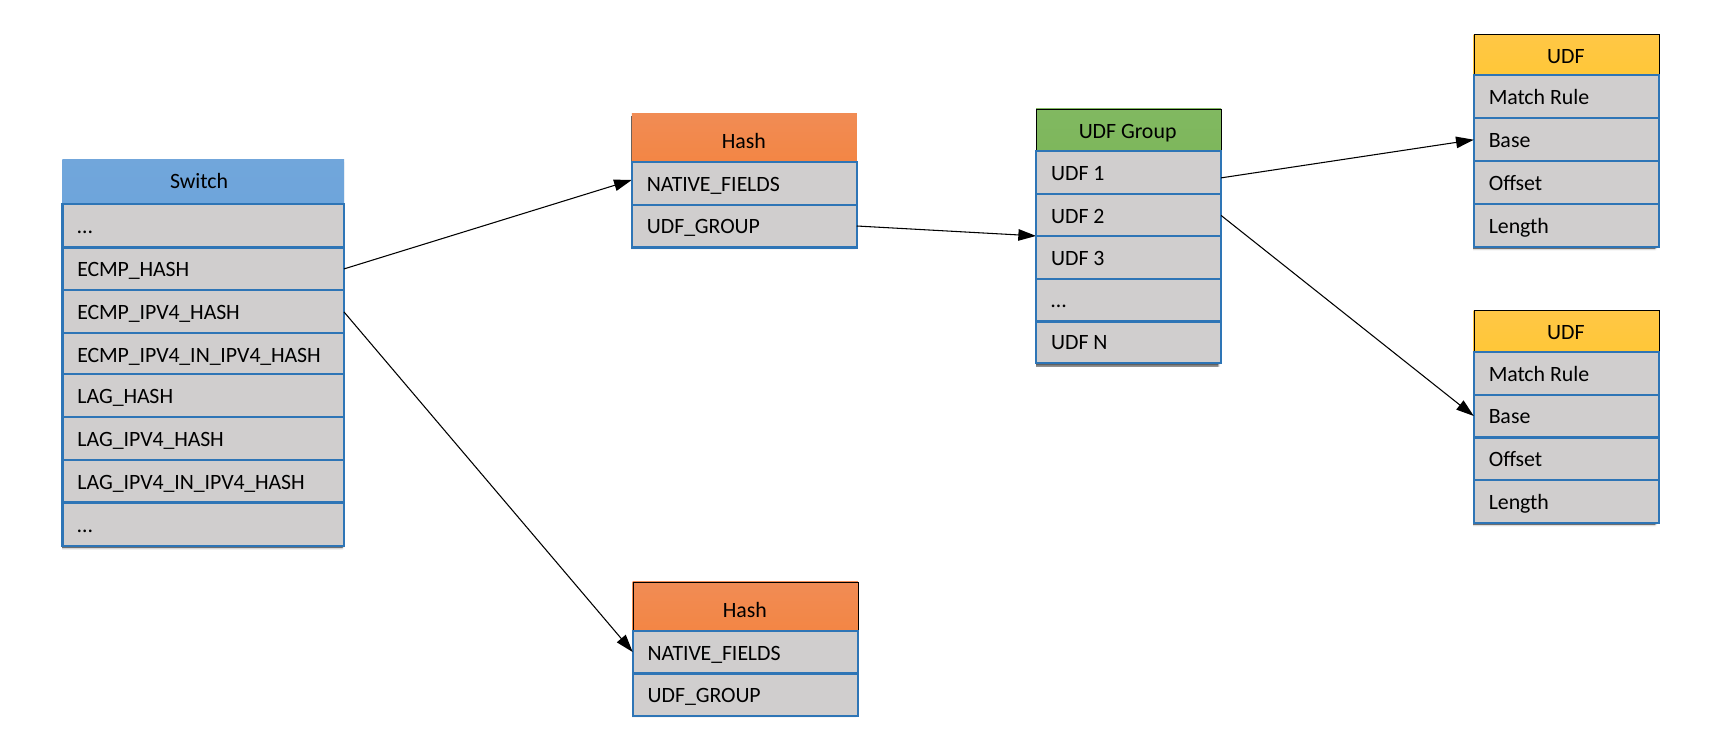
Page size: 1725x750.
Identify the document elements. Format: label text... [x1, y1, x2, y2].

text_box UDF [1532, 309, 1601, 351]
text_box … [1036, 278, 1222, 322]
text_box Offset [1473, 439, 1659, 479]
text_box Hash [707, 588, 783, 630]
text_box ECMP_IPV4_IN_IPV4_HASH [62, 333, 344, 373]
text_box ECMP_IPV4_HASH [62, 290, 344, 332]
text_box [1474, 310, 1532, 351]
text_box UDF 3 [1036, 236, 1222, 278]
text_box LAG_HASH [62, 374, 344, 416]
text_box Length [1473, 203, 1659, 247]
text_box UDF_GROUP [632, 673, 858, 717]
text_box Switch [155, 159, 245, 202]
text_box [632, 113, 857, 161]
text_box UDF 1 [1036, 151, 1222, 193]
text_box Length [1473, 480, 1659, 524]
text_box Base [1473, 118, 1659, 162]
text_box Match Rule [1473, 75, 1659, 117]
text_box UDF 2 [1036, 193, 1222, 235]
text_box Match Rule [1473, 351, 1659, 394]
text_box ECMP_HASH [62, 248, 344, 289]
text_box Base [1473, 394, 1659, 438]
text_box Offset [1473, 162, 1659, 203]
text_box … [62, 204, 344, 248]
text_box LAG_IPV4_IN_IPV4_HASH [62, 460, 344, 502]
text_box [1474, 34, 1532, 74]
text_box LAG_IPV4_HASH [62, 417, 344, 459]
text_box NATIVE_FIELDS [631, 161, 857, 204]
text_box UDF Group [1063, 108, 1194, 150]
text_box [62, 160, 344, 203]
text_box [1601, 34, 1659, 74]
text_box … [62, 503, 344, 547]
text_box [1194, 109, 1221, 150]
text_box [1601, 310, 1659, 351]
text_box NATIVE_FIELDS [632, 630, 858, 672]
text_box Hash [706, 119, 782, 161]
text_box UDF_GROUP [631, 204, 857, 248]
text_box [1036, 109, 1063, 150]
text_box UDF [1532, 33, 1601, 74]
text_box UDF N [1036, 323, 1222, 364]
text_box [633, 582, 858, 630]
